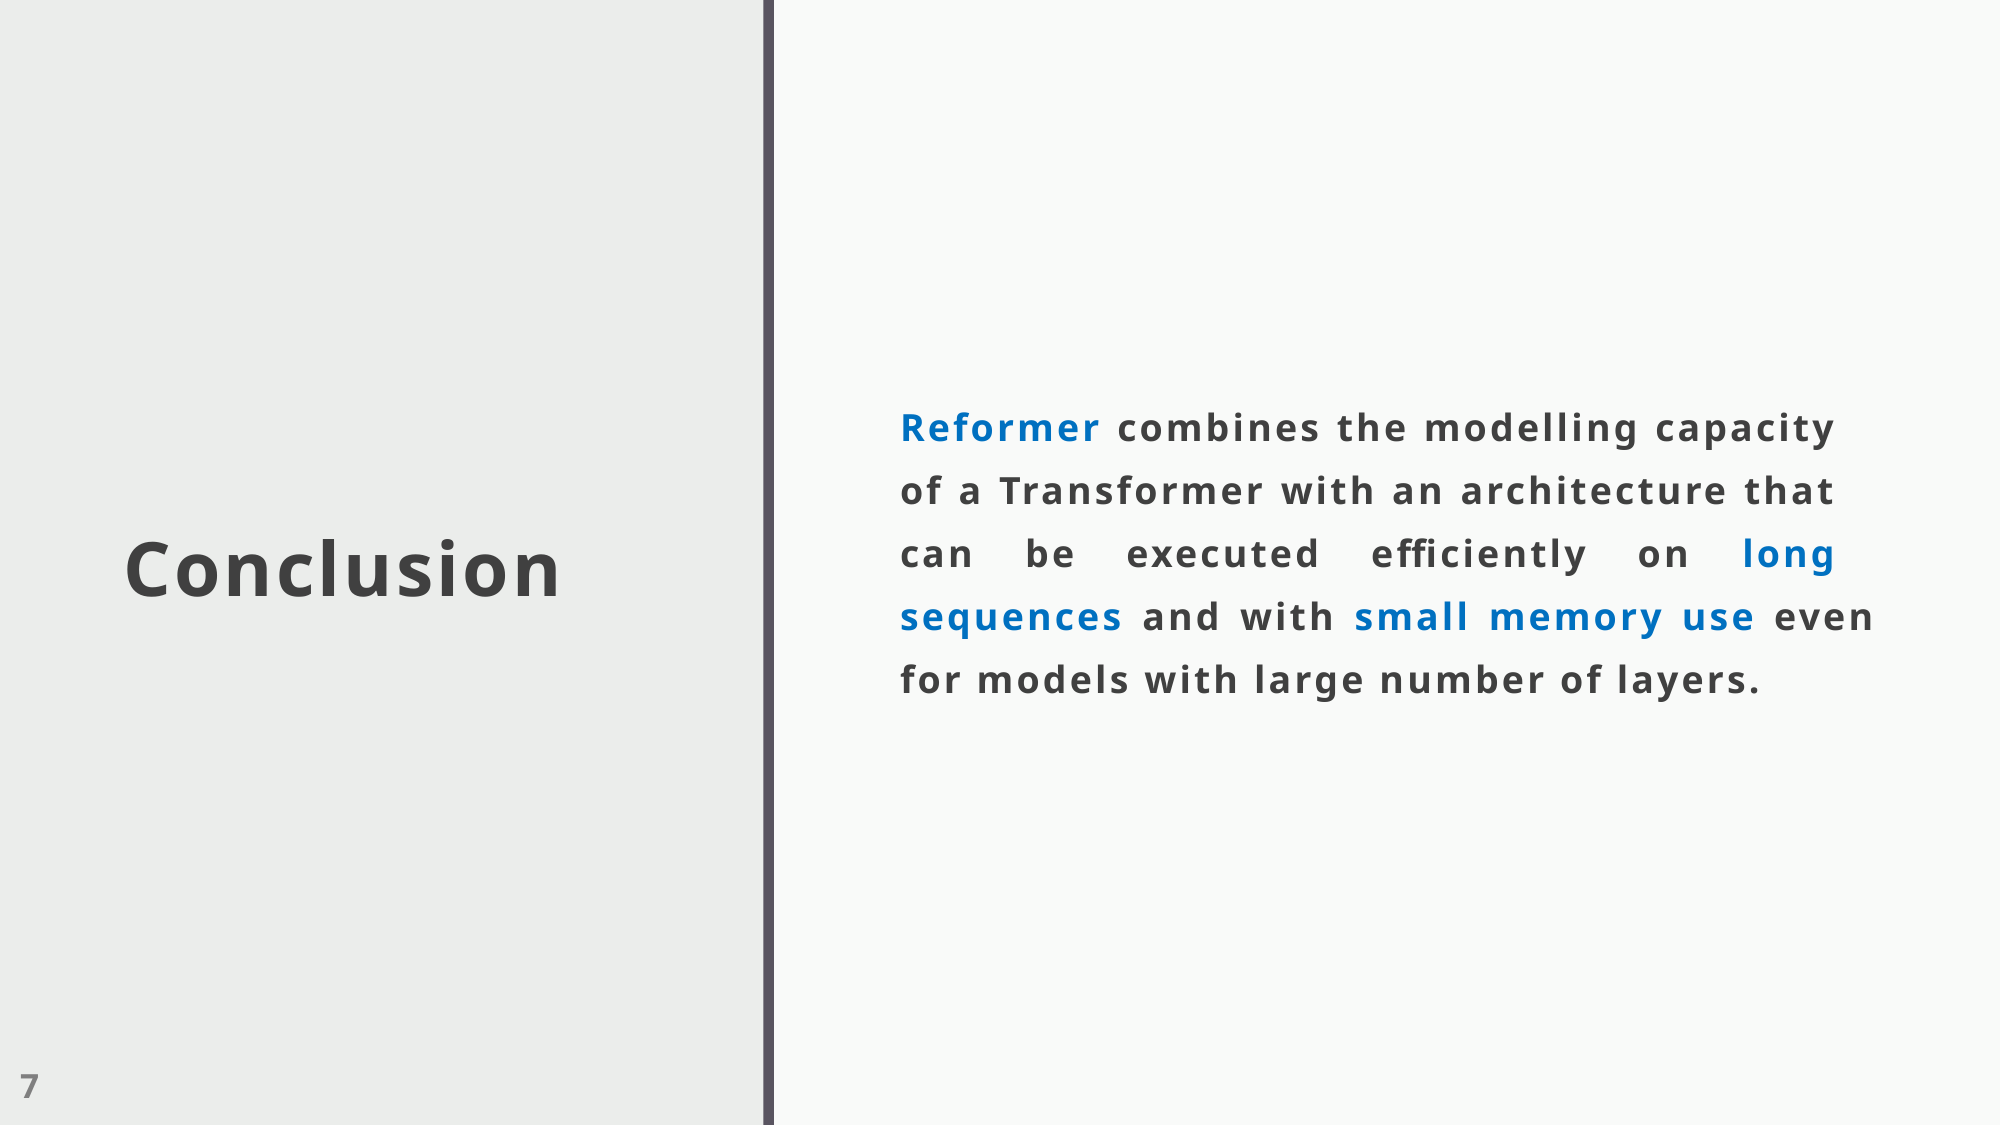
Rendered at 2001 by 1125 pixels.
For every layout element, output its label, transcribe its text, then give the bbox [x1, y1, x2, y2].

text_box 7 [5, 1058, 112, 1114]
list Reformer combines the modelling capacity of a Transformer with an architecture that can be executed efficiently on long sequences and with small memory use even for models with large number of layers. [881, 115, 1895, 969]
title Conclusion [105, 115, 666, 969]
